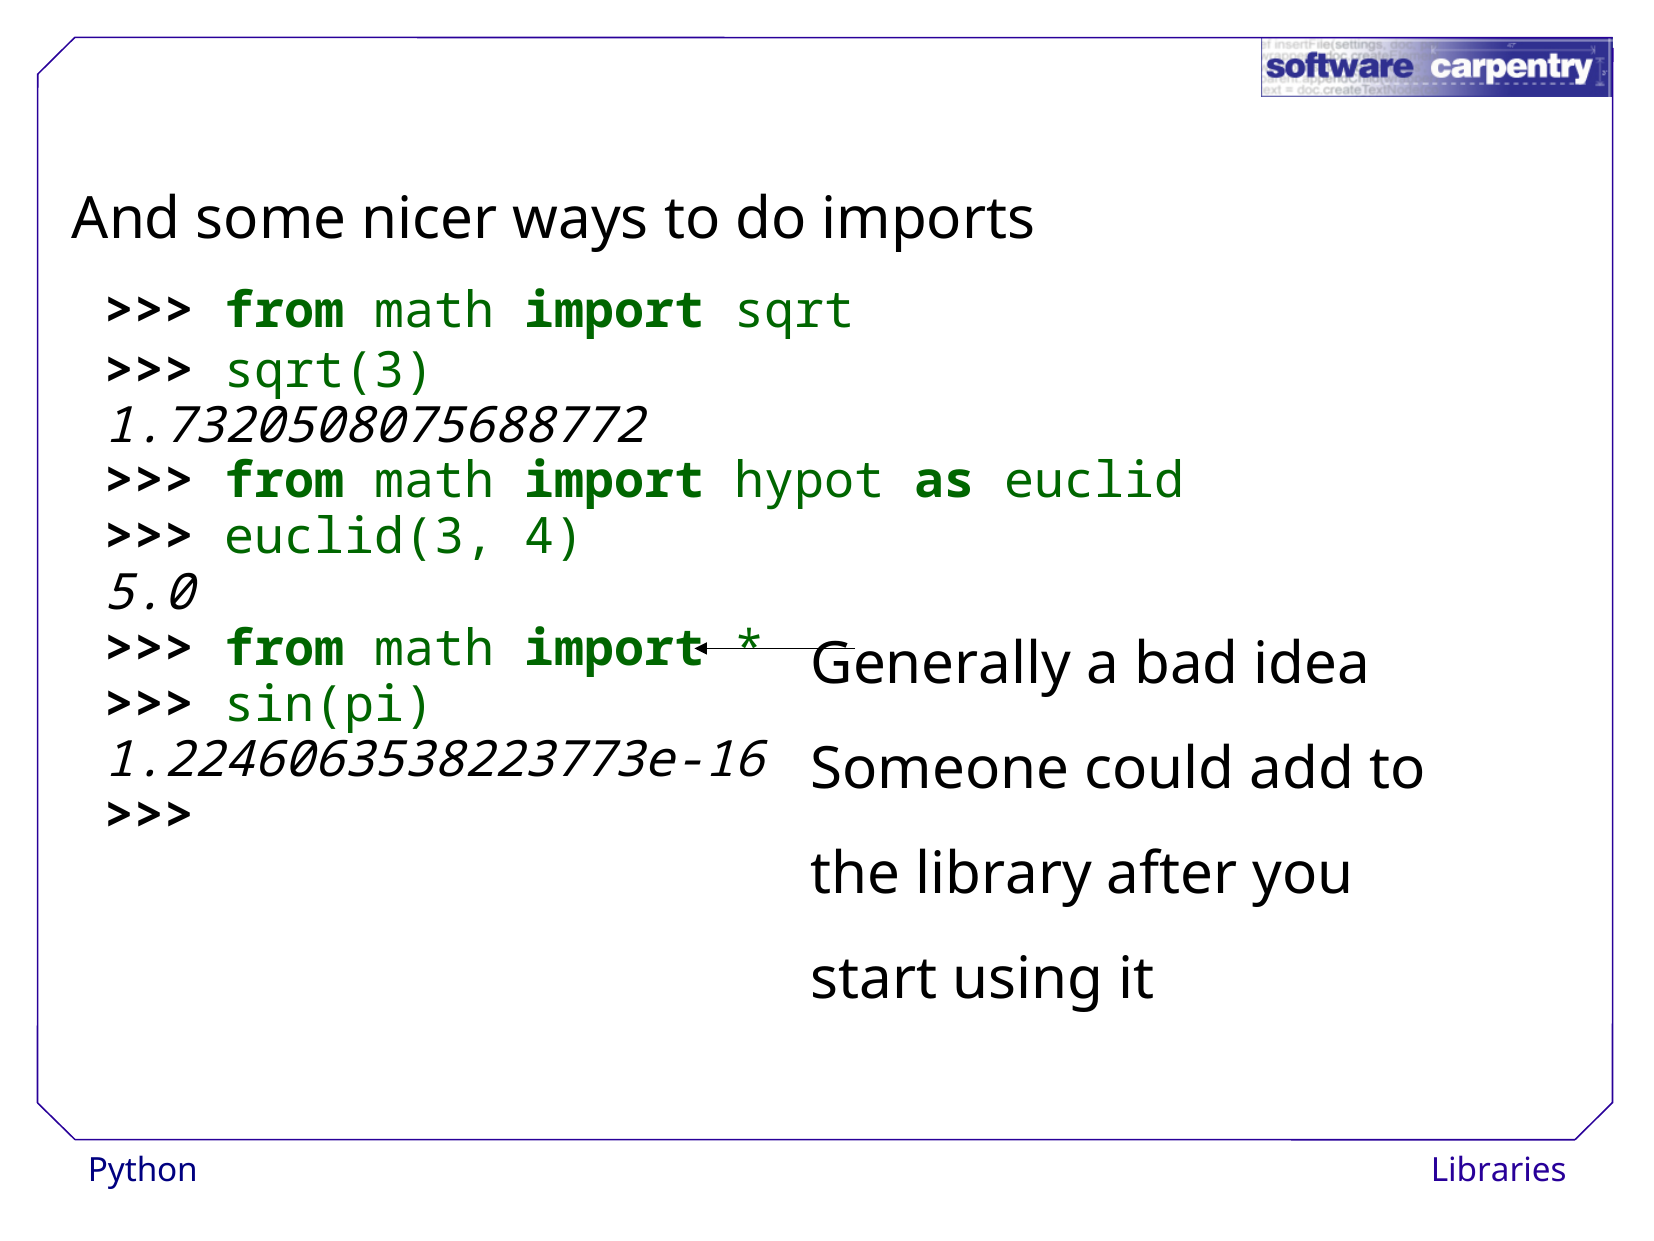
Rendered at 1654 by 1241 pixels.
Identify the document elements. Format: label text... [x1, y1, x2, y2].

text_box >>> from math import sqrt >>> sqrt(3) 1.7320508075688772 >>> from math import hypot as euclid >>> euclid(3, 4) 5.0 >>> from math import * >>> sin(pi) 1.2246063538223773e-16 >>> [89, 270, 1517, 857]
text_box And some nicer ways to do imports [57, 138, 1201, 259]
picture [1261, 39, 1613, 97]
text_box Generally a bad idea Someone could add to the library after you start using it [795, 582, 1591, 1018]
